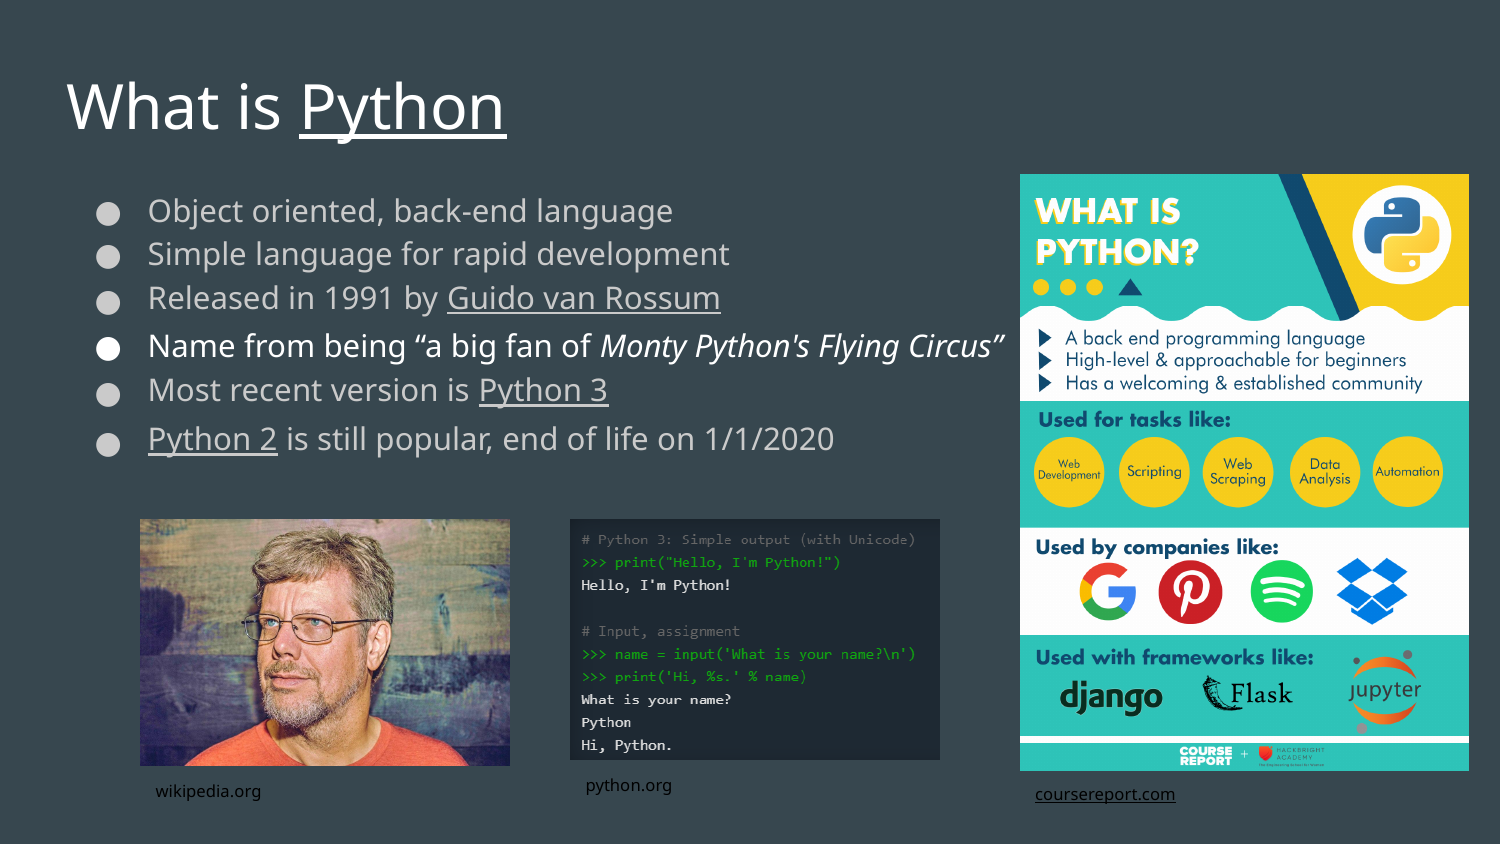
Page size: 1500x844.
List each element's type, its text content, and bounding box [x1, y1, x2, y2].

picture [570, 519, 940, 760]
text_box python.org [570, 759, 713, 801]
list Object oriented, back-end language Simple language for rapid development Released in 1991 by Guido van Rossum Name from being “a big fan of Monty Python's Flying Circus” Most recent version is Python 3 Python 2 is still popular, end of life on 1/1/2020 [57, 170, 1431, 676]
text_box wikipedia.org [140, 765, 287, 813]
title What is Python [51, 72, 1449, 167]
text_box coursereport.com [1020, 768, 1223, 801]
picture [1020, 174, 1469, 771]
picture [140, 519, 510, 766]
